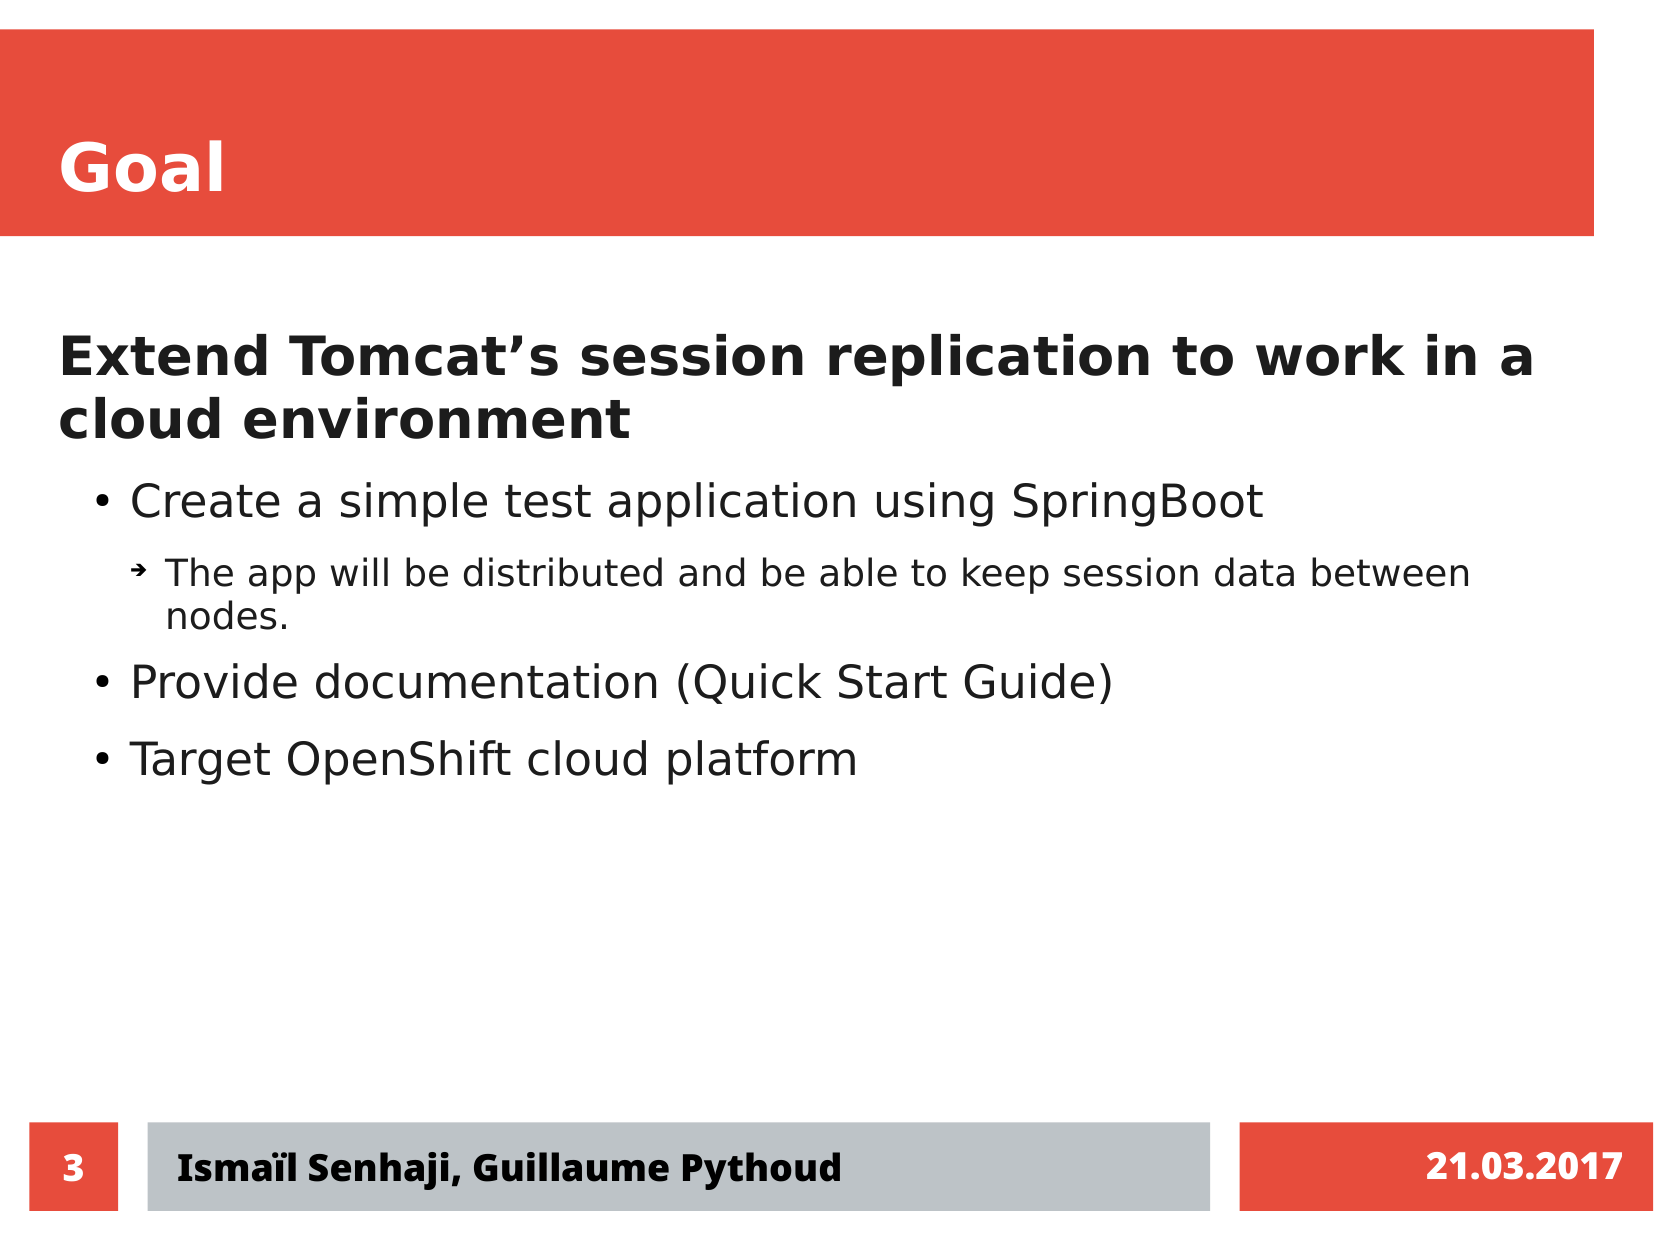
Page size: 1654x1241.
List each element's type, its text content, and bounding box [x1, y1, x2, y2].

list Extend Tomcat’s session replication to work in a cloud environment Create a simple test application using SpringBoot The app will be distributed and be able to keep session data between nodes. Provide documentation (Quick Start Guide) Target OpenShift cloud platform [58, 324, 1565, 1093]
title Goal [58, 59, 1594, 207]
